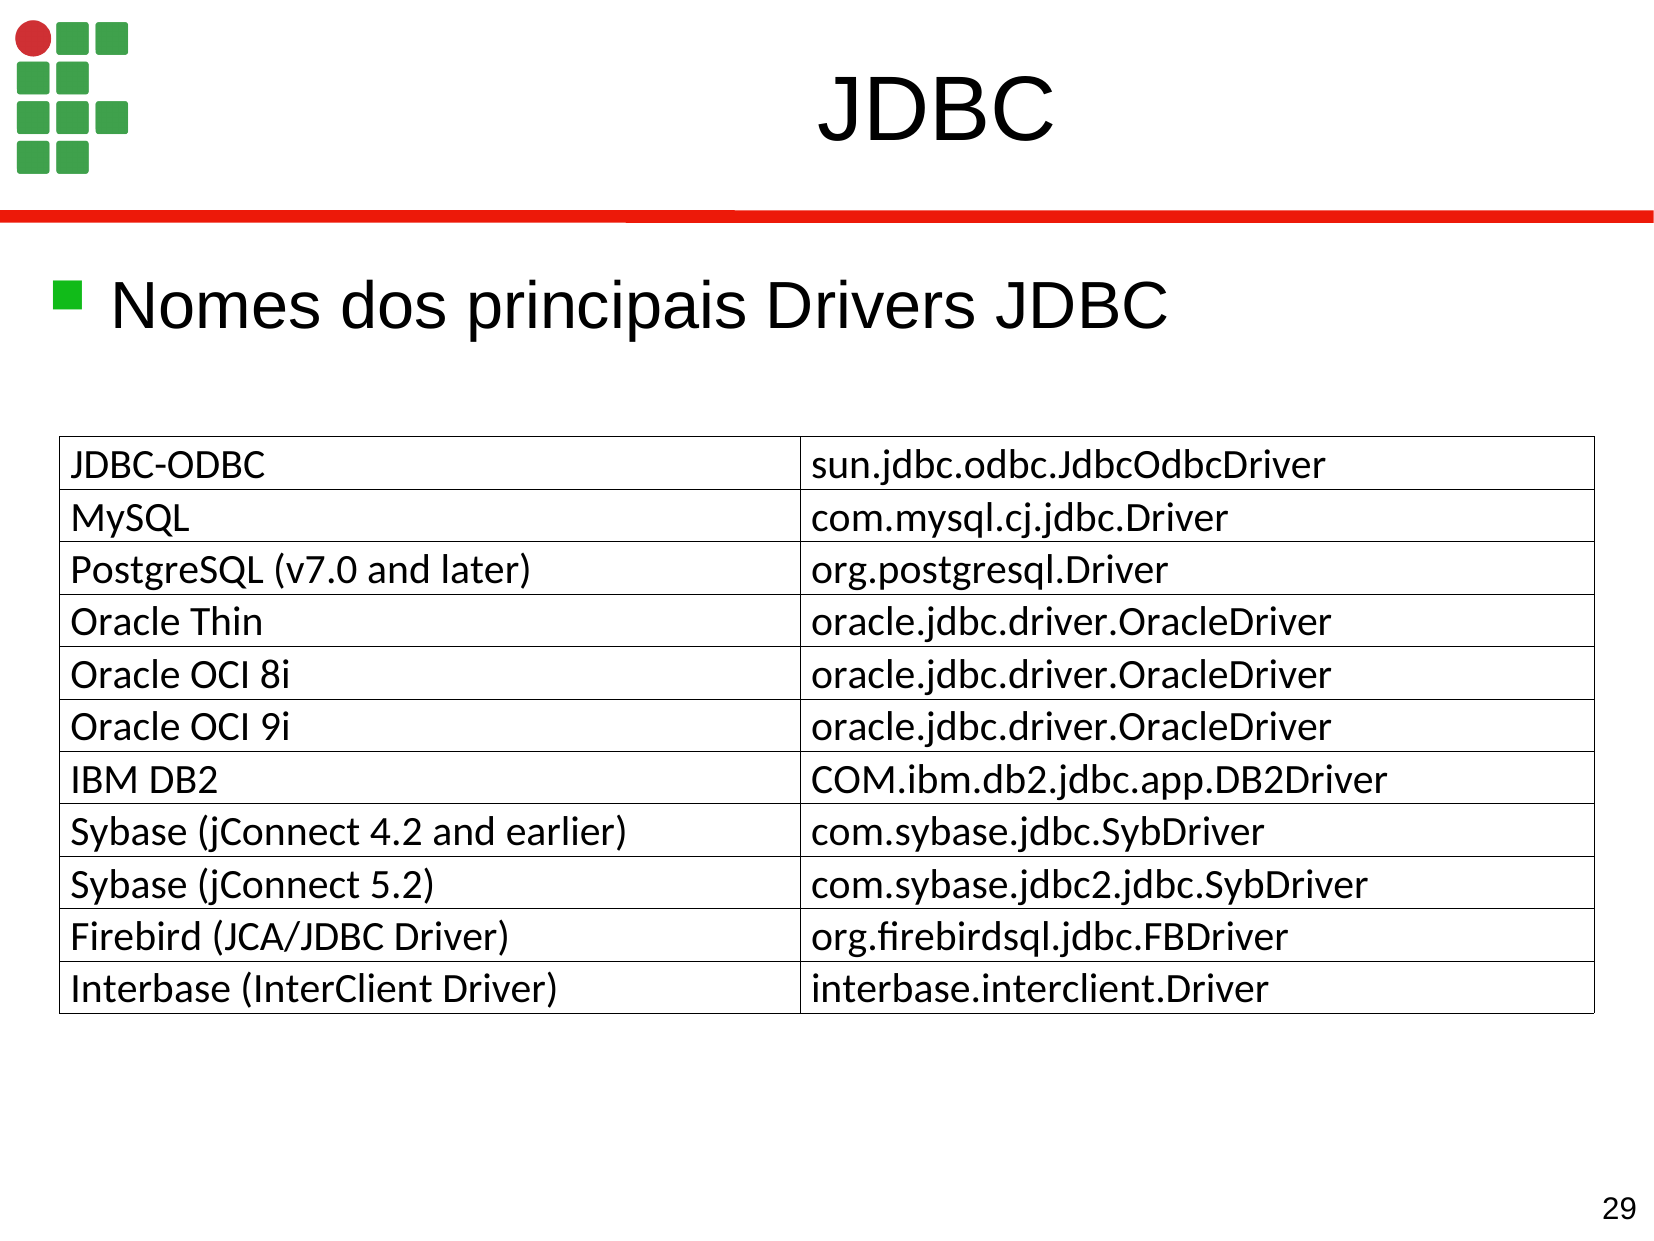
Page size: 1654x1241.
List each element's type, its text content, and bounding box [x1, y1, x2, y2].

table_cell org.postgresql.Driver [801, 542, 1594, 594]
table_cell oracle.jdbc.driver.OracleDriver [801, 595, 1594, 646]
table_cell Sybase (jConnect 4.2 and earlier) [60, 804, 800, 856]
table_cell MySQL [60, 490, 800, 541]
picture [14, 16, 130, 178]
table_cell Oracle OCI 8i [60, 647, 800, 699]
table_cell oracle.jdbc.driver.OracleDriver [801, 700, 1594, 751]
table_header sun.jdbc.odbc.JdbcOdbcDriver [801, 437, 1594, 489]
table_cell com.sybase.jdbc2.jdbc.SybDriver [801, 857, 1594, 908]
table_cell Oracle OCI 9i [60, 700, 800, 751]
text_box Nomes dos principais Drivers JDBC [32, 253, 1654, 1205]
text_box JDBC [253, 0, 1622, 207]
table_cell COM.ibm.db2.jdbc.app.DB2Driver [801, 752, 1594, 803]
table_cell com.sybase.jdbc.SybDriver [801, 804, 1594, 856]
table_header JDBC-ODBC [60, 437, 800, 489]
table_cell Sybase (jConnect 5.2) [60, 857, 800, 908]
table_cell interbase.interclient.Driver [801, 962, 1594, 1013]
text_box <number> [1185, 1179, 1654, 1220]
table_cell Firebird (JCA/JDBC Driver) [60, 909, 800, 961]
table_cell Oracle Thin [60, 595, 800, 646]
table_cell Interbase (InterClient Driver) [60, 962, 800, 1013]
table_cell PostgreSQL (v7.0 and later) [60, 542, 800, 594]
table_cell oracle.jdbc.driver.OracleDriver [801, 647, 1594, 699]
table_cell com.mysql.cj.jdbc.Driver [801, 490, 1594, 541]
table_cell org.firebirdsql.jdbc.FBDriver [801, 909, 1594, 961]
table_cell IBM DB2 [60, 752, 800, 803]
